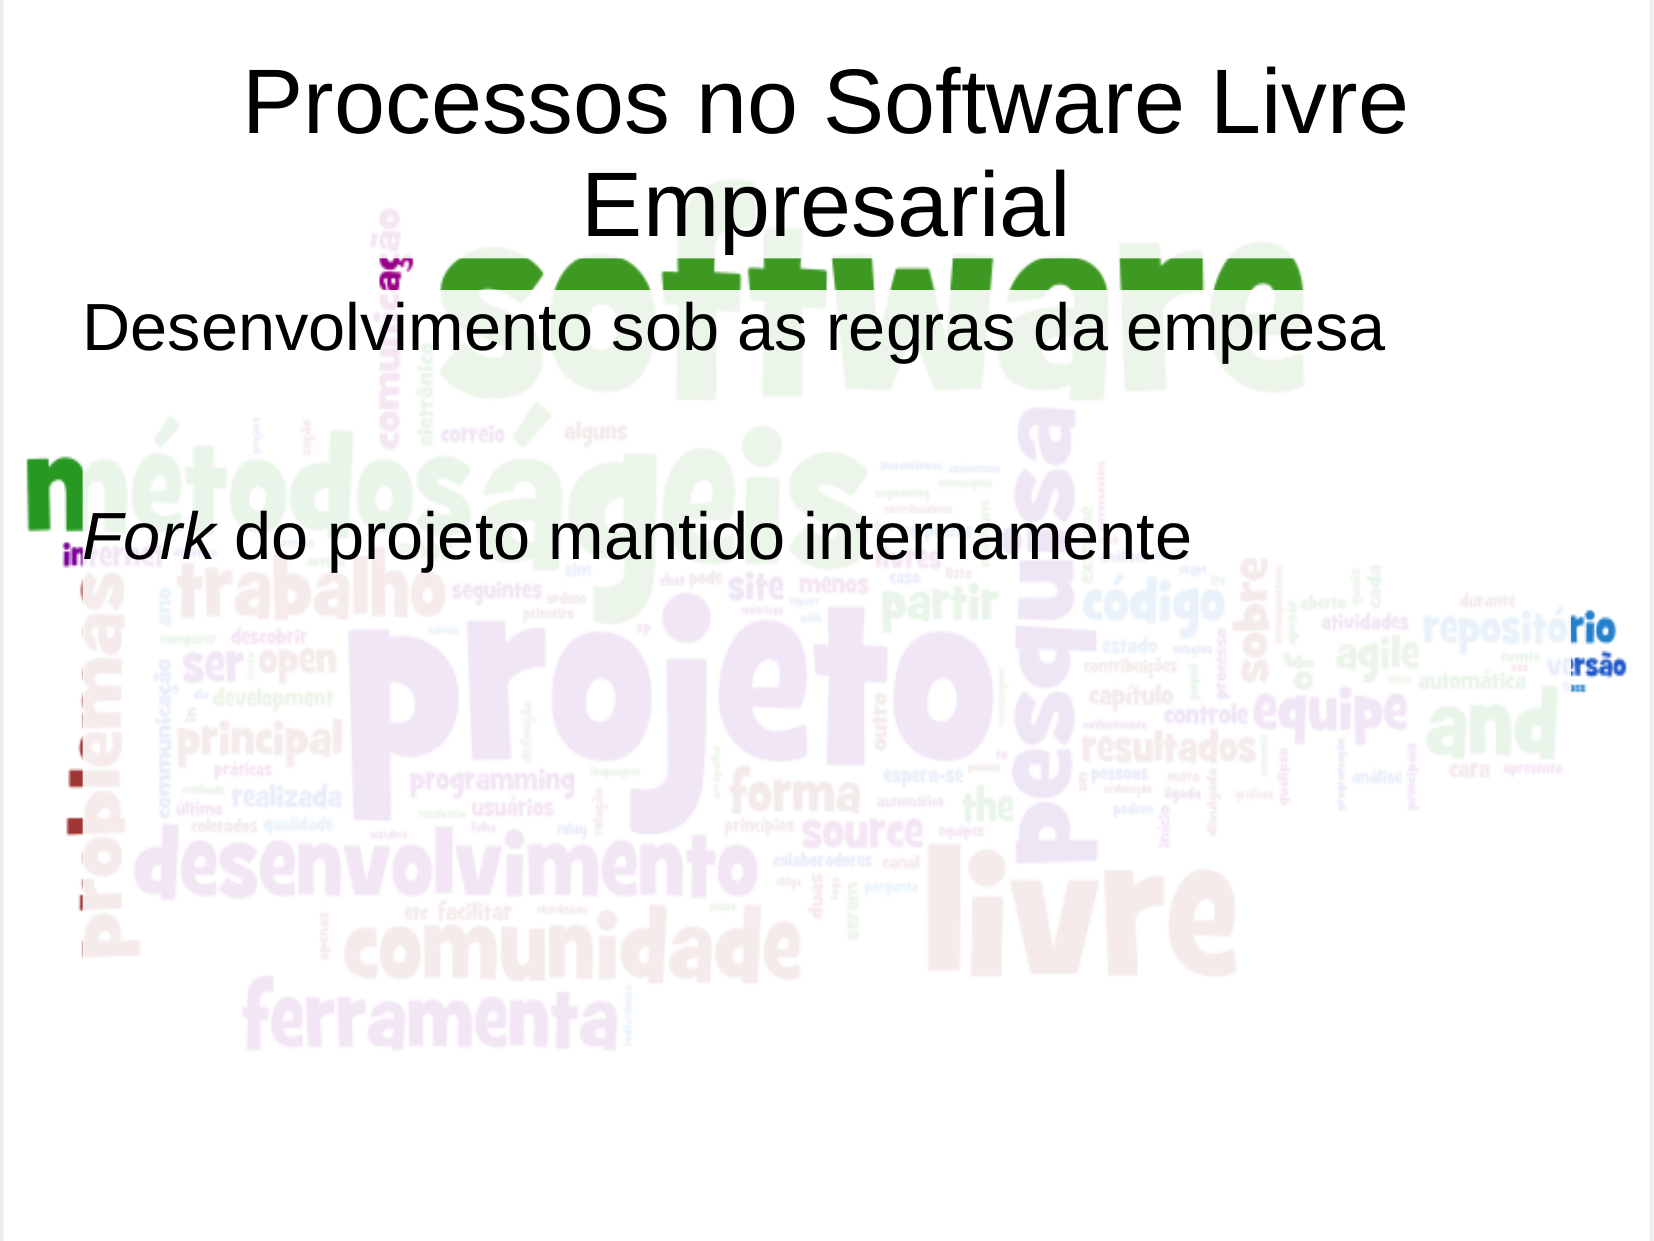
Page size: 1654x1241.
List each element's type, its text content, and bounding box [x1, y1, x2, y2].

list Desenvolvimento sob as regras da empresa Fork do projeto mantido internamente [82, 290, 1571, 1109]
picture [0, 0, 1654, 1241]
title Processos no Software Livre Empresarial [82, 47, 1571, 259]
